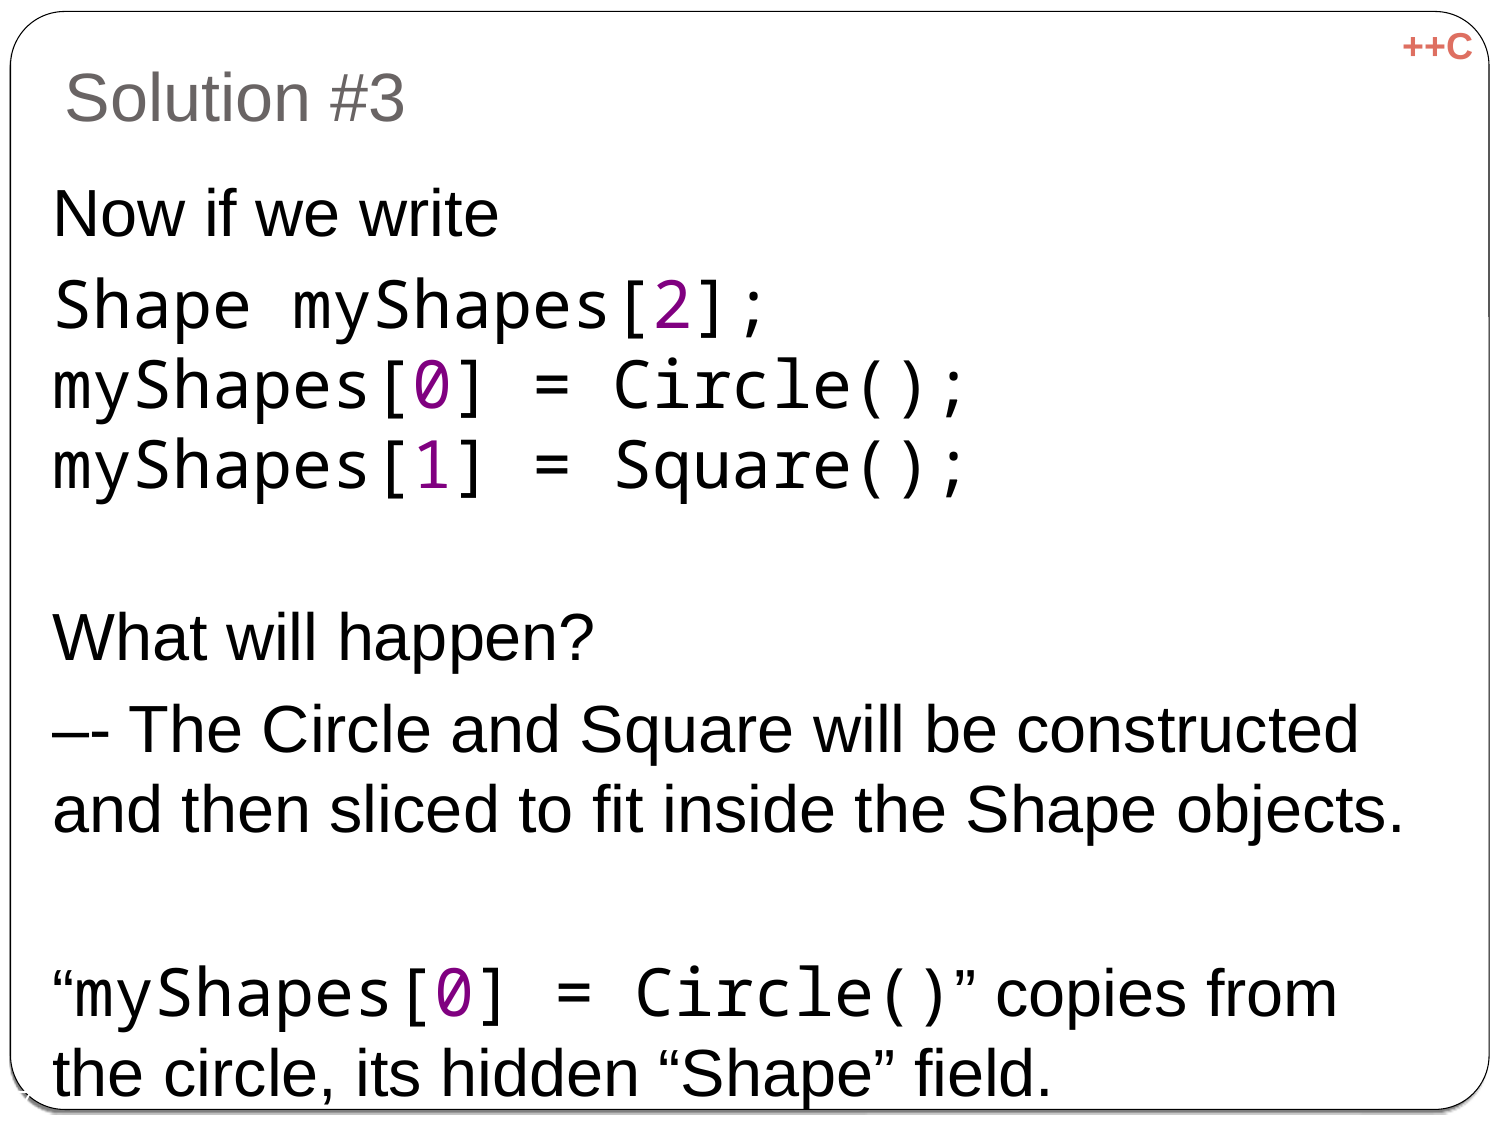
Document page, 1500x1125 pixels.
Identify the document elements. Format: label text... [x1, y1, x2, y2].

title Solution #3 [50, 45, 1450, 150]
slide_number <number> [0, 1074, 50, 1125]
list Now if we write Shape myShapes[2]; myShapes[0] = Circle(); myShapes[1] = Square(); What will happen? –- The Circle and Square will be constructed and then sliced to fit inside the Shape objects. “myShapes[0] = Circle()” copies from the circle, its hidden “Shape” field. [37, 162, 1463, 1088]
